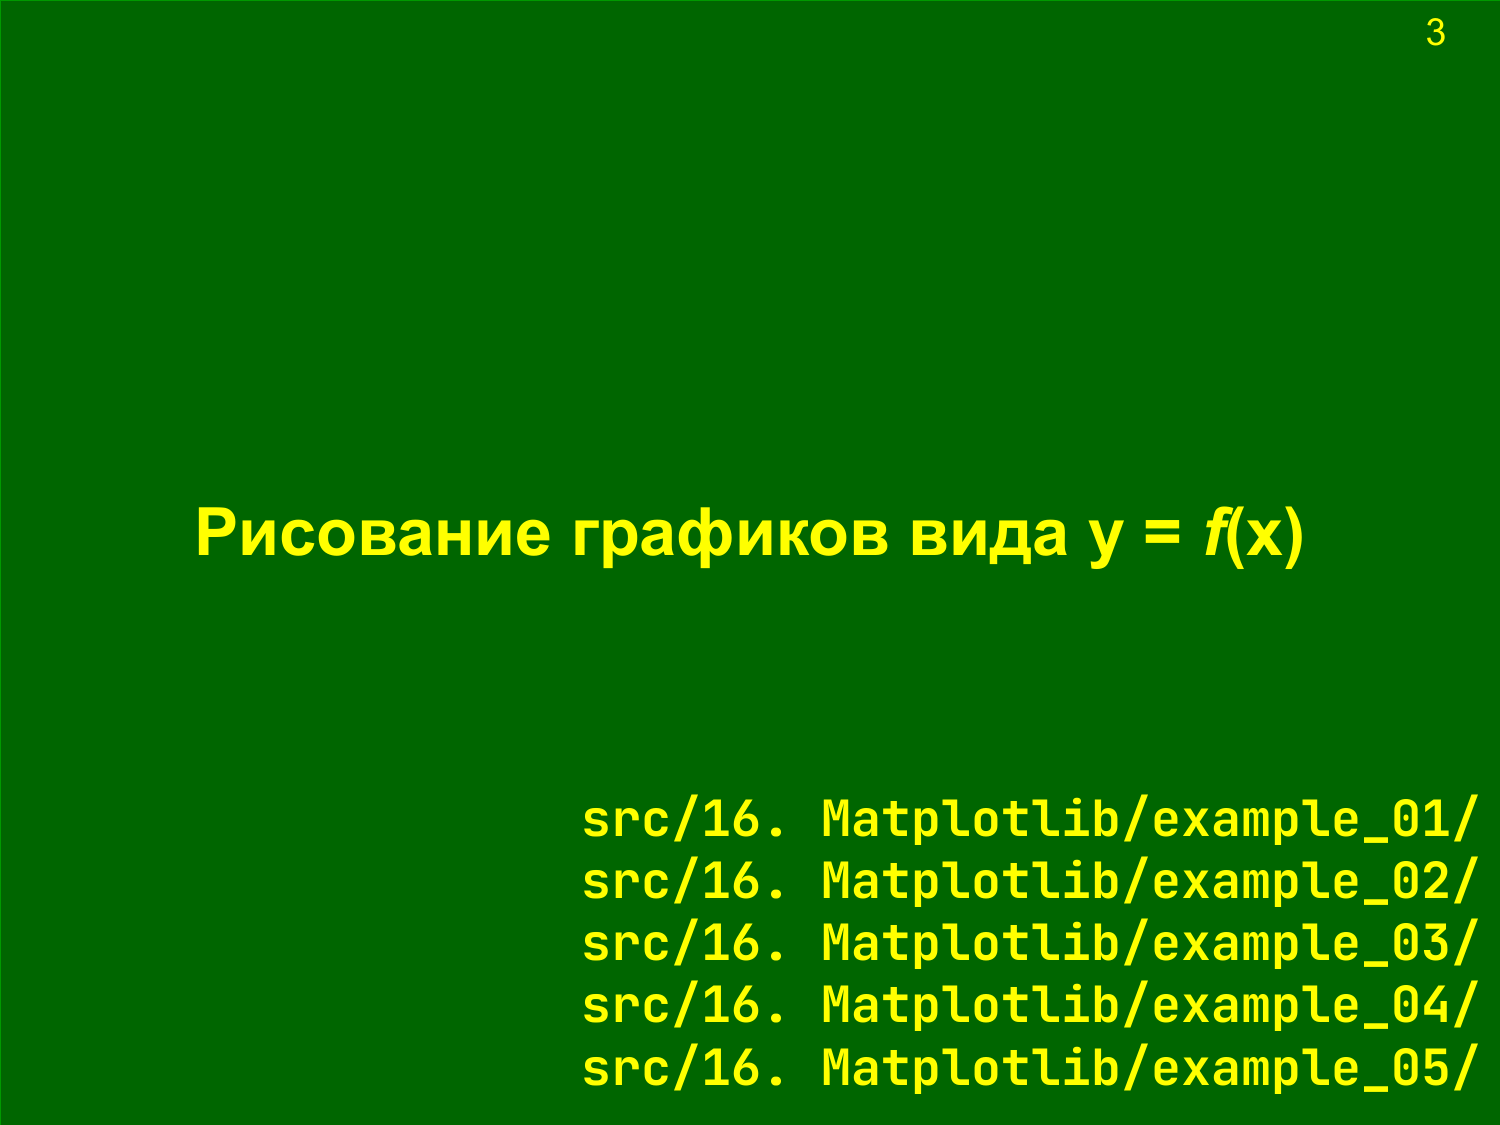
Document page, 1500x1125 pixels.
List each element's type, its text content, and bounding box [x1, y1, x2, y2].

title Рисование графиков вида y = f(x) [75, 419, 1426, 645]
title src/16. Matplotlib/example_01/ src/16. Matplotlib/example_02/ src/16. Matplotlib/example_03/ src/16. Matplotlib/example_04/ src/16. Matplotlib/example_05/ [51, 788, 1482, 1099]
